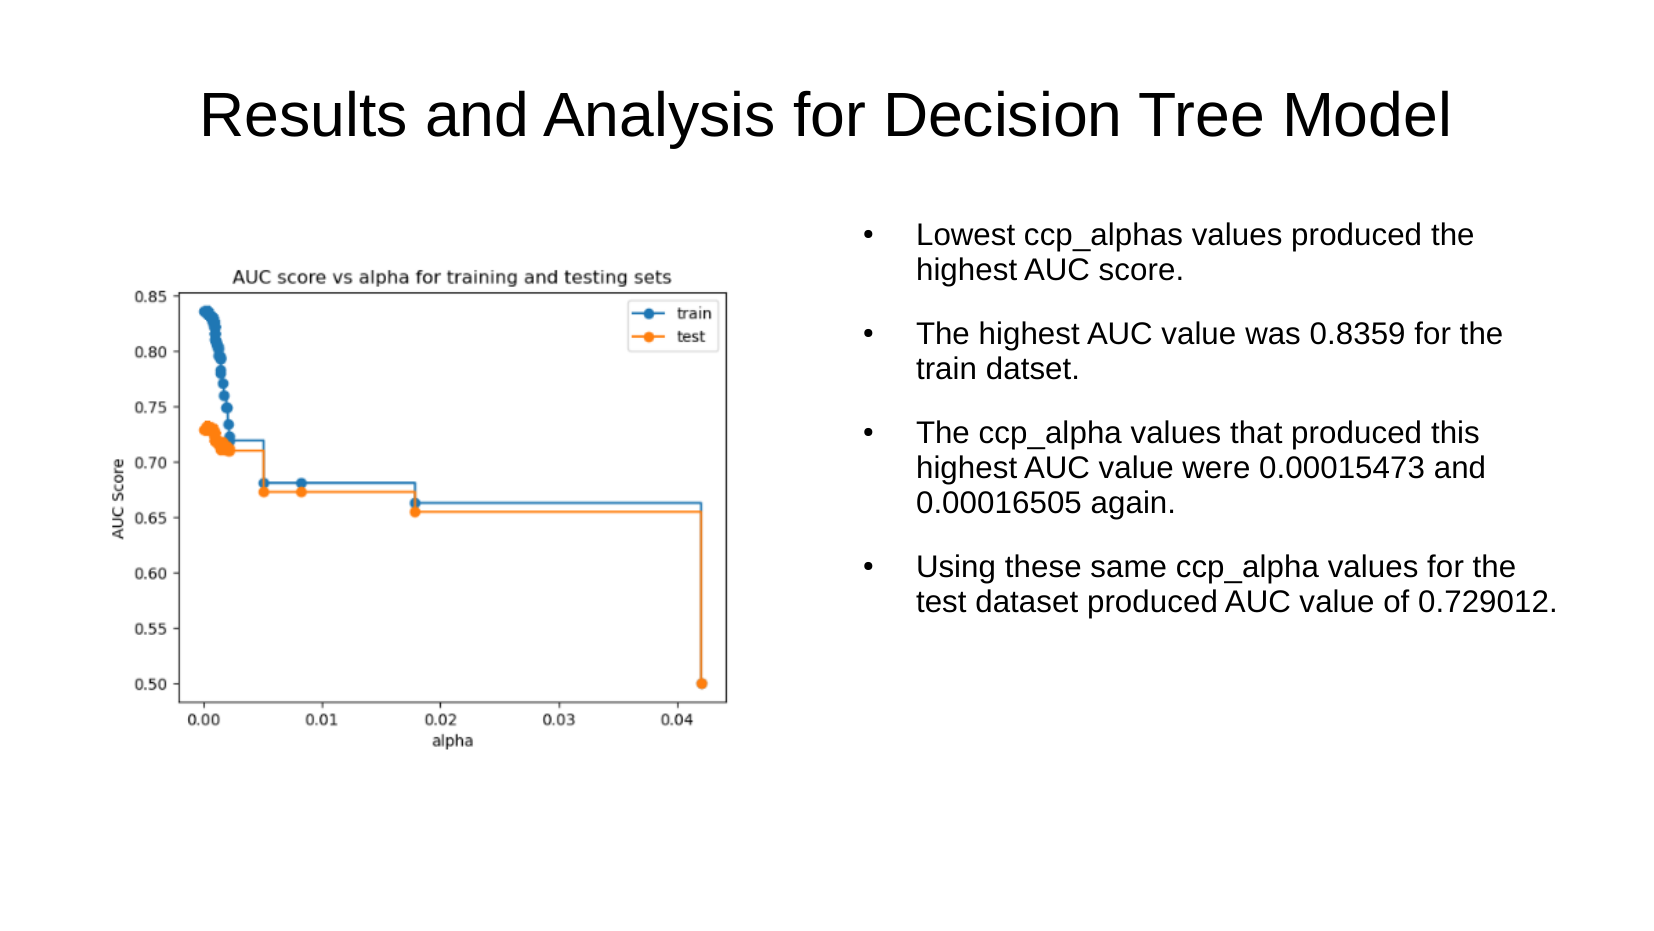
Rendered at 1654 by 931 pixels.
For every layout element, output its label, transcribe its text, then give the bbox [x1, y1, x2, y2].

list Lowest ccp_alphas values produced the highest AUC score. The highest AUC value was 0.8359 for the train datset. The ccp_alpha values that produced this highest AUC value were 0.00015473 and 0.00016505 again. Using these same ccp_alpha values for the test dataset produced AUC value of 0.729012. [845, 217, 1572, 758]
picture [100, 262, 788, 769]
title Results and Analysis for Decision Tree Model [82, 37, 1571, 193]
